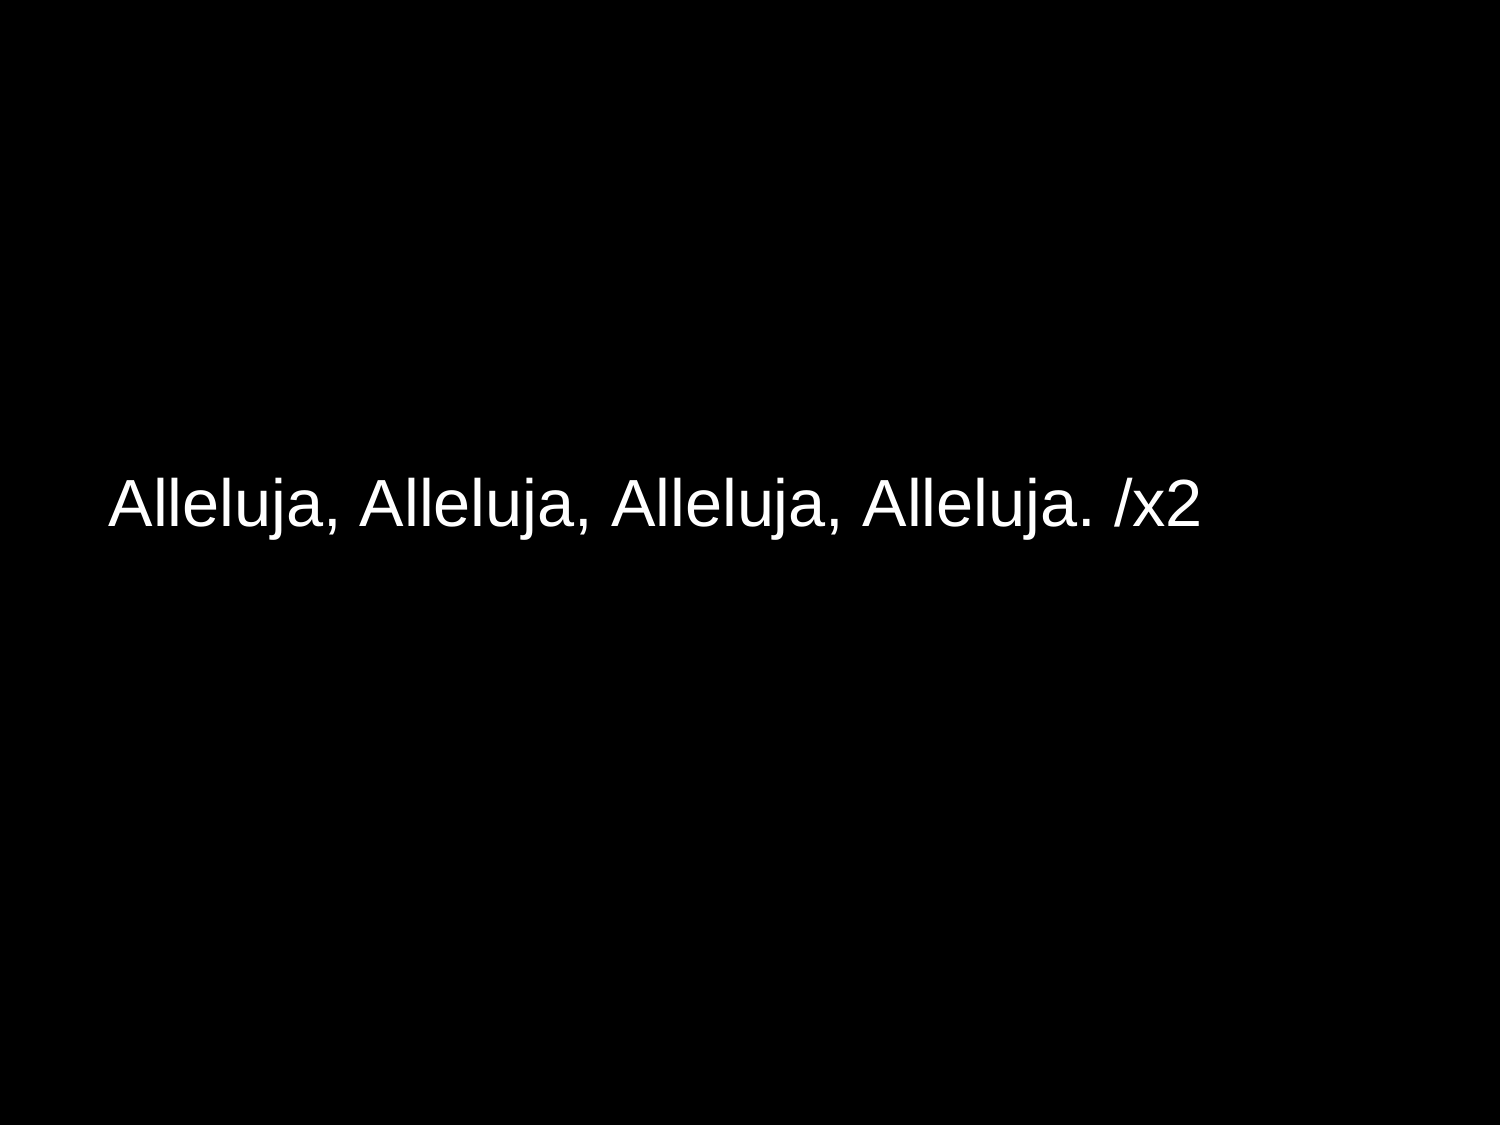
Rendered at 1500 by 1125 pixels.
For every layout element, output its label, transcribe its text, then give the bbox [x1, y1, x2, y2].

text_box Alleluja, Alleluja, Alleluja, Alleluja. /x2 [93, 452, 1465, 548]
